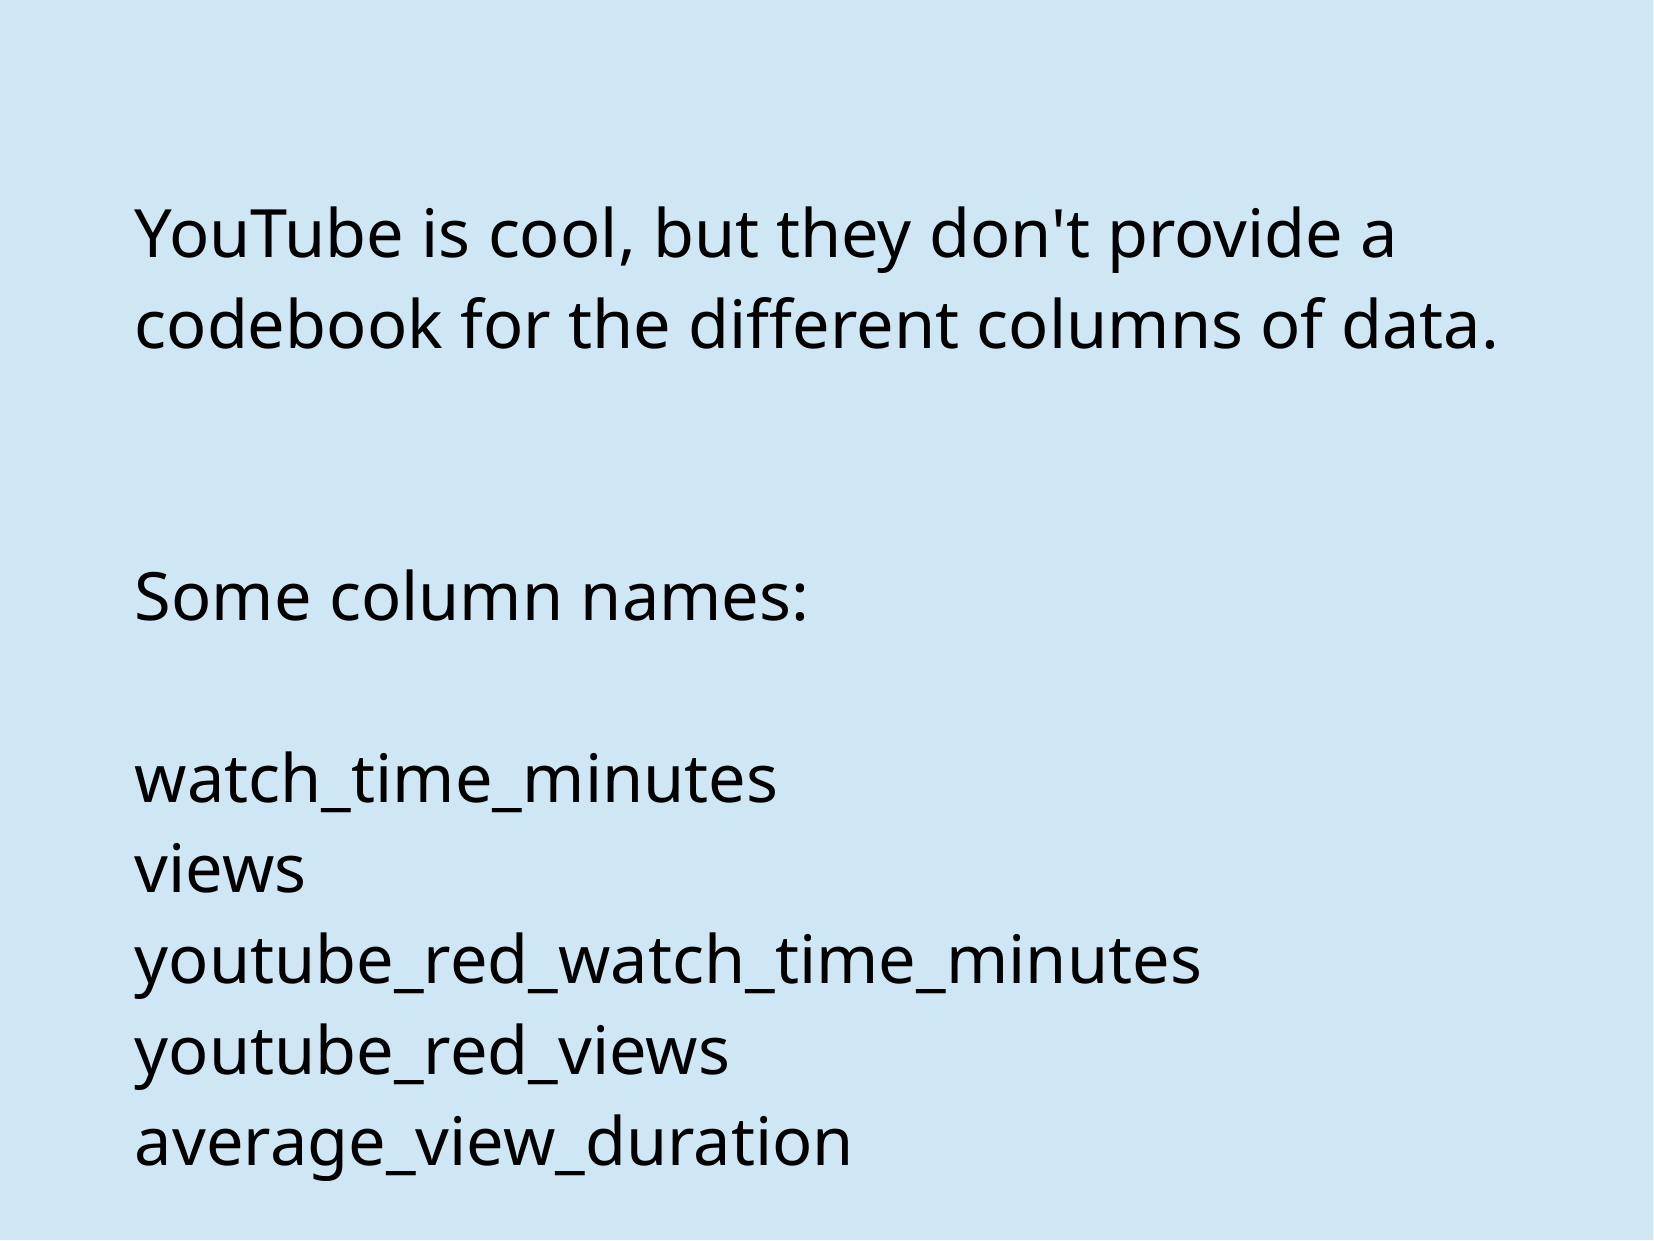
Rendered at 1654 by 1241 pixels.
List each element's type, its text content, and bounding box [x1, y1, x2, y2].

text_box YouTube is cool, but they don't provide a codebook for the different columns of data. Some column names: watch_time_minutes views youtube_red_watch_time_minutes youtube_red_views average_view_duration [120, 178, 1531, 1036]
